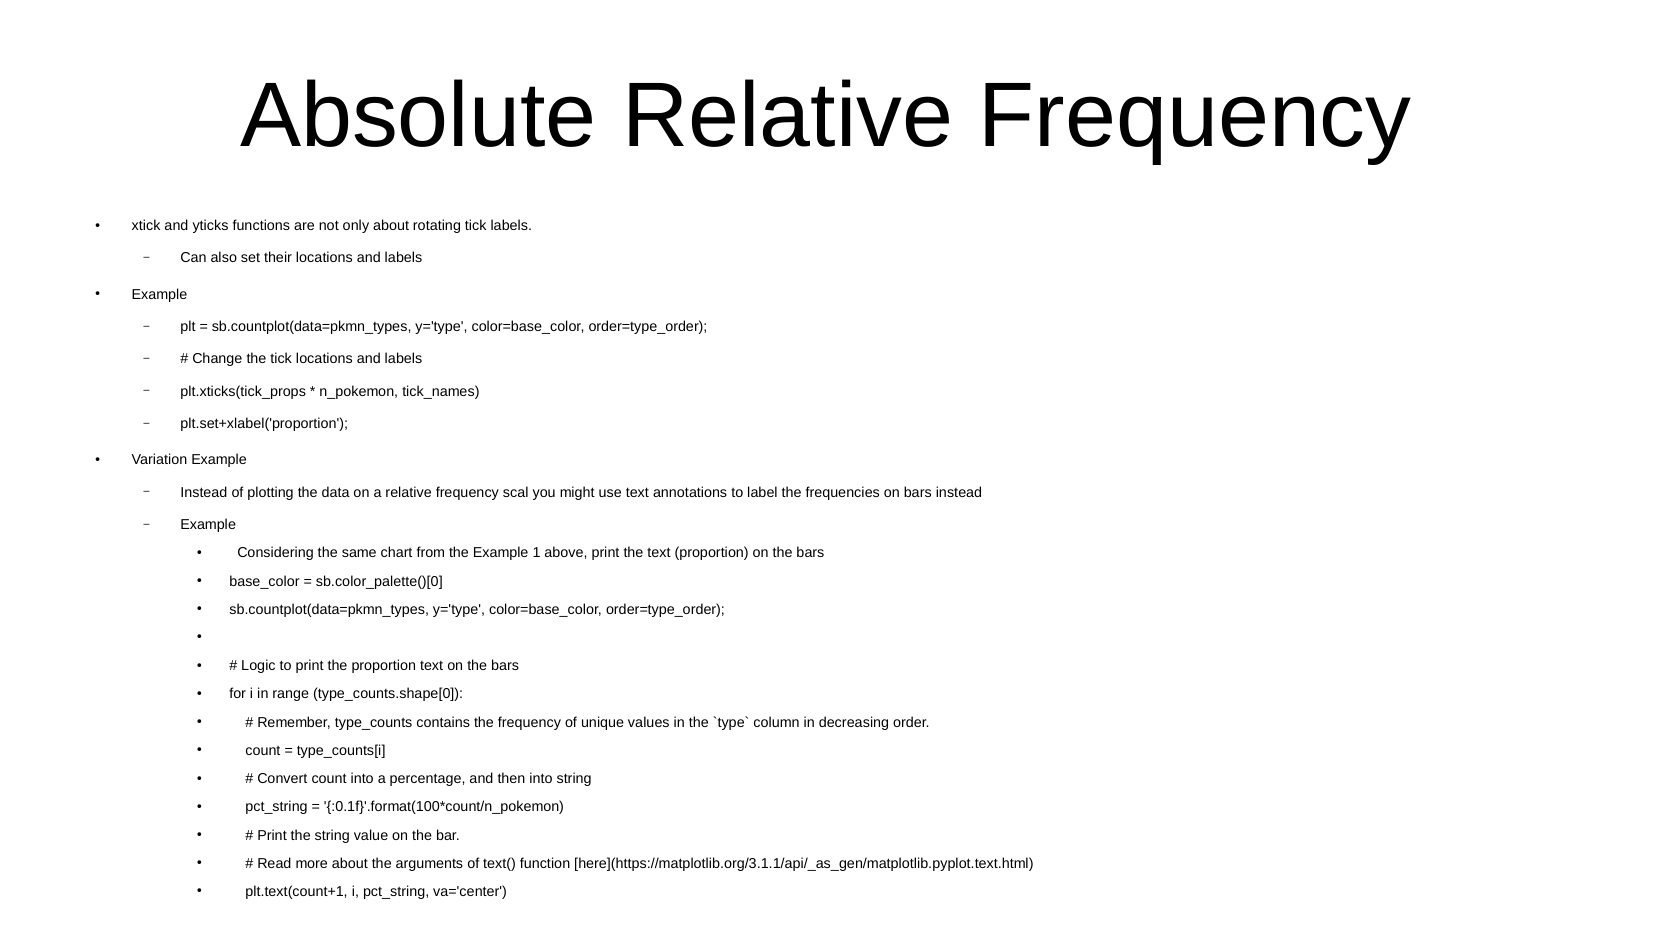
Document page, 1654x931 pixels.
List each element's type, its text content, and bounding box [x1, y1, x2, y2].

title Absolute Relative Frequency [82, 37, 1571, 193]
list xtick and yticks functions are not only about rotating tick labels. Can also set their locations and labels Example plt = sb.countplot(data=pkmn_types, y='type', color=base_color, order=type_order); # Change the tick locations and labels plt.xticks(tick_props * n_pokemon, tick_names) plt.set+xlabel('proportion'); Variation Example Instead of plotting the data on a relative frequency scal you might use text annotations to label the frequencies on bars instead Example Considering the same chart from the Example 1 above, print the text (proportion) on the bars base_color = sb.color_palette()[0] sb.countplot(data=pkmn_types, y='type', color=base_color, order=type_order); # Logic to print the proportion text on the bars for i in range (type_counts.shape[0]): # Remember, type_counts contains the frequency of unique values in the `type` column in decreasing order. count = type_counts[i] # Convert count into a percentage, and then into string pct_string = '{:0.1f}'.format(100*count/n_pokemon) # Print the string value on the bar. # Read more about the arguments of text() function [here](https://matplotlib.org/3.1.1/api/_as_gen/matplotlib.pyplot.text.html) plt.text(count+1, i, pct_string, va='center') [82, 217, 1621, 901]
